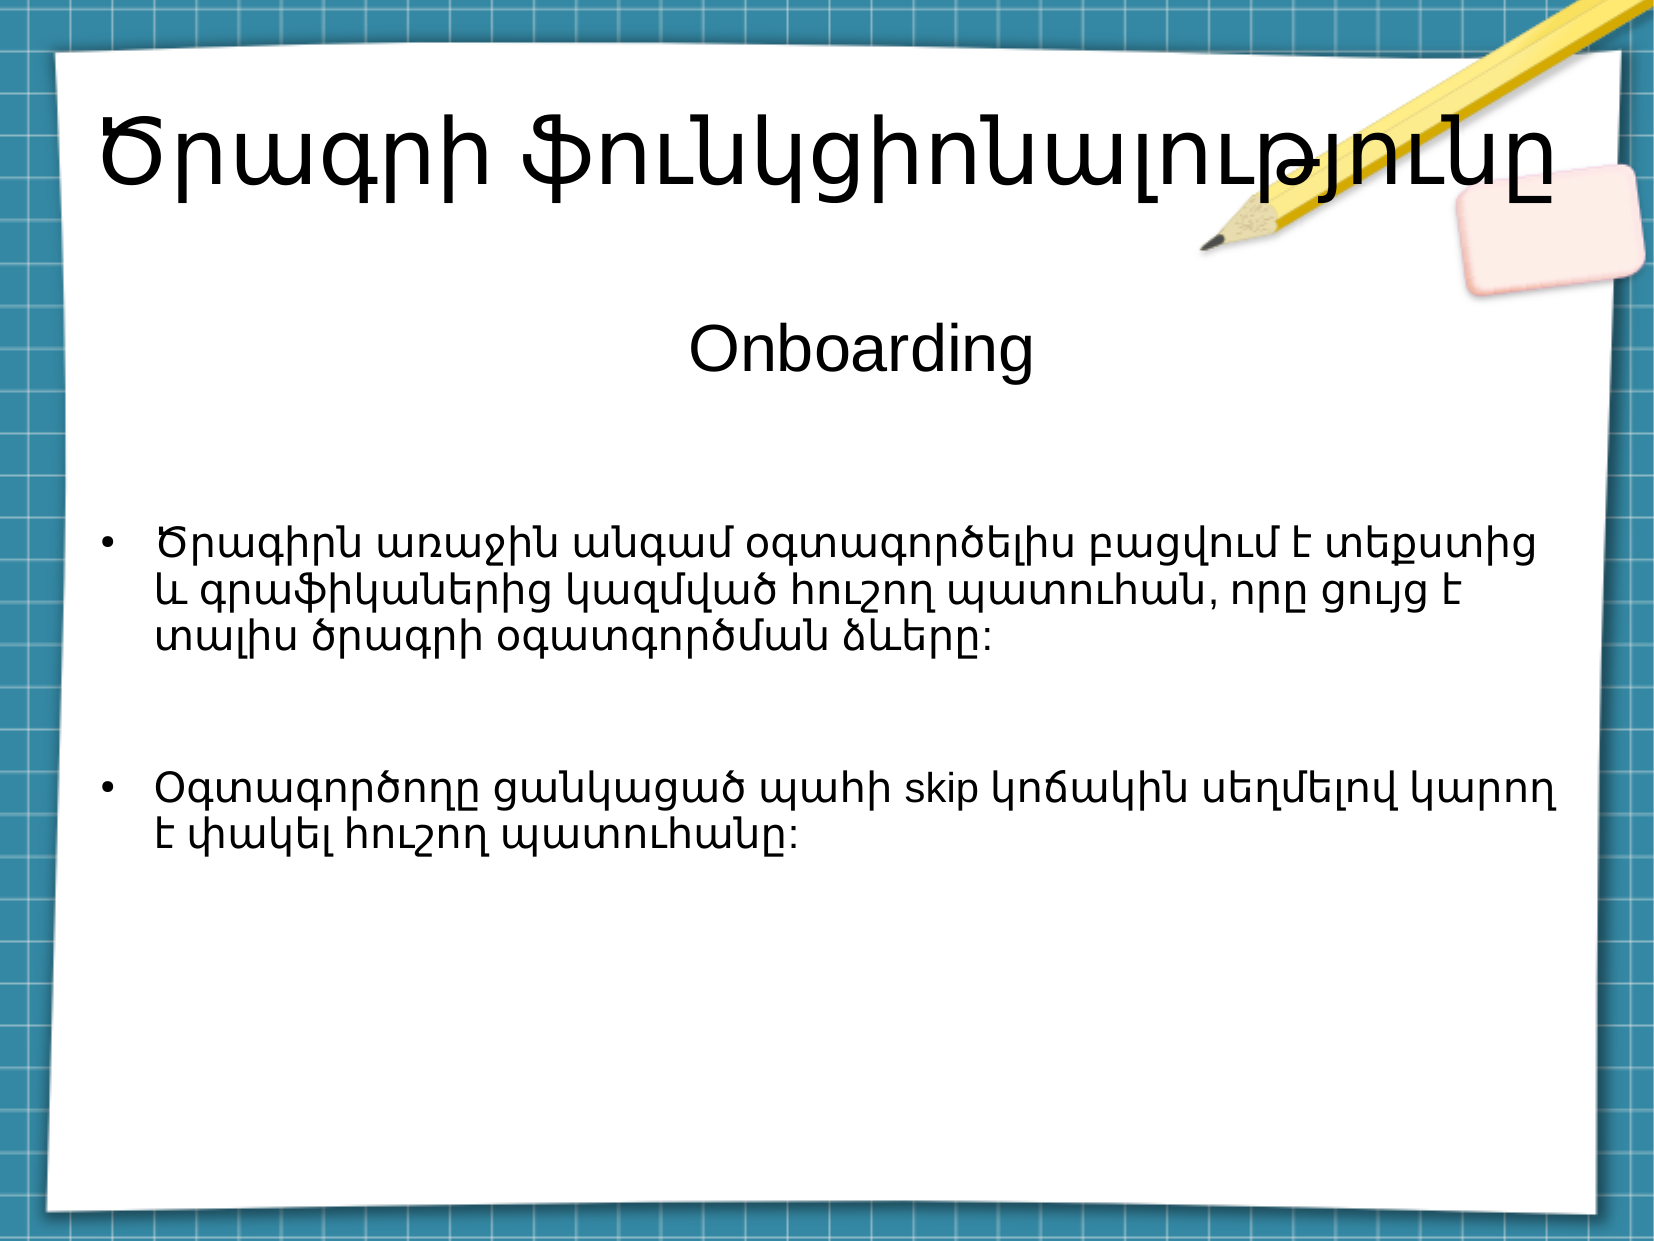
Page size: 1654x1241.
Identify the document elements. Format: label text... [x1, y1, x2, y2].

list Onboarding Ծրագիրն առաջին անգամ օգտագործելիս բացվում է տեքստից և գրաֆիկաներից կազմված հուշող պատուհան, որը ցույց է տալիս ծրագրի օգատգործման ձևերը: Օգտագործողը ցանկացած պահի skip կոճակին սեղմելով կարող է փակել հուշող պատուհանը: [82, 311, 1571, 1031]
picture [0, 0, 1654, 1241]
title Ծրագրի ֆունկցիոնալությունը [82, 49, 1571, 257]
